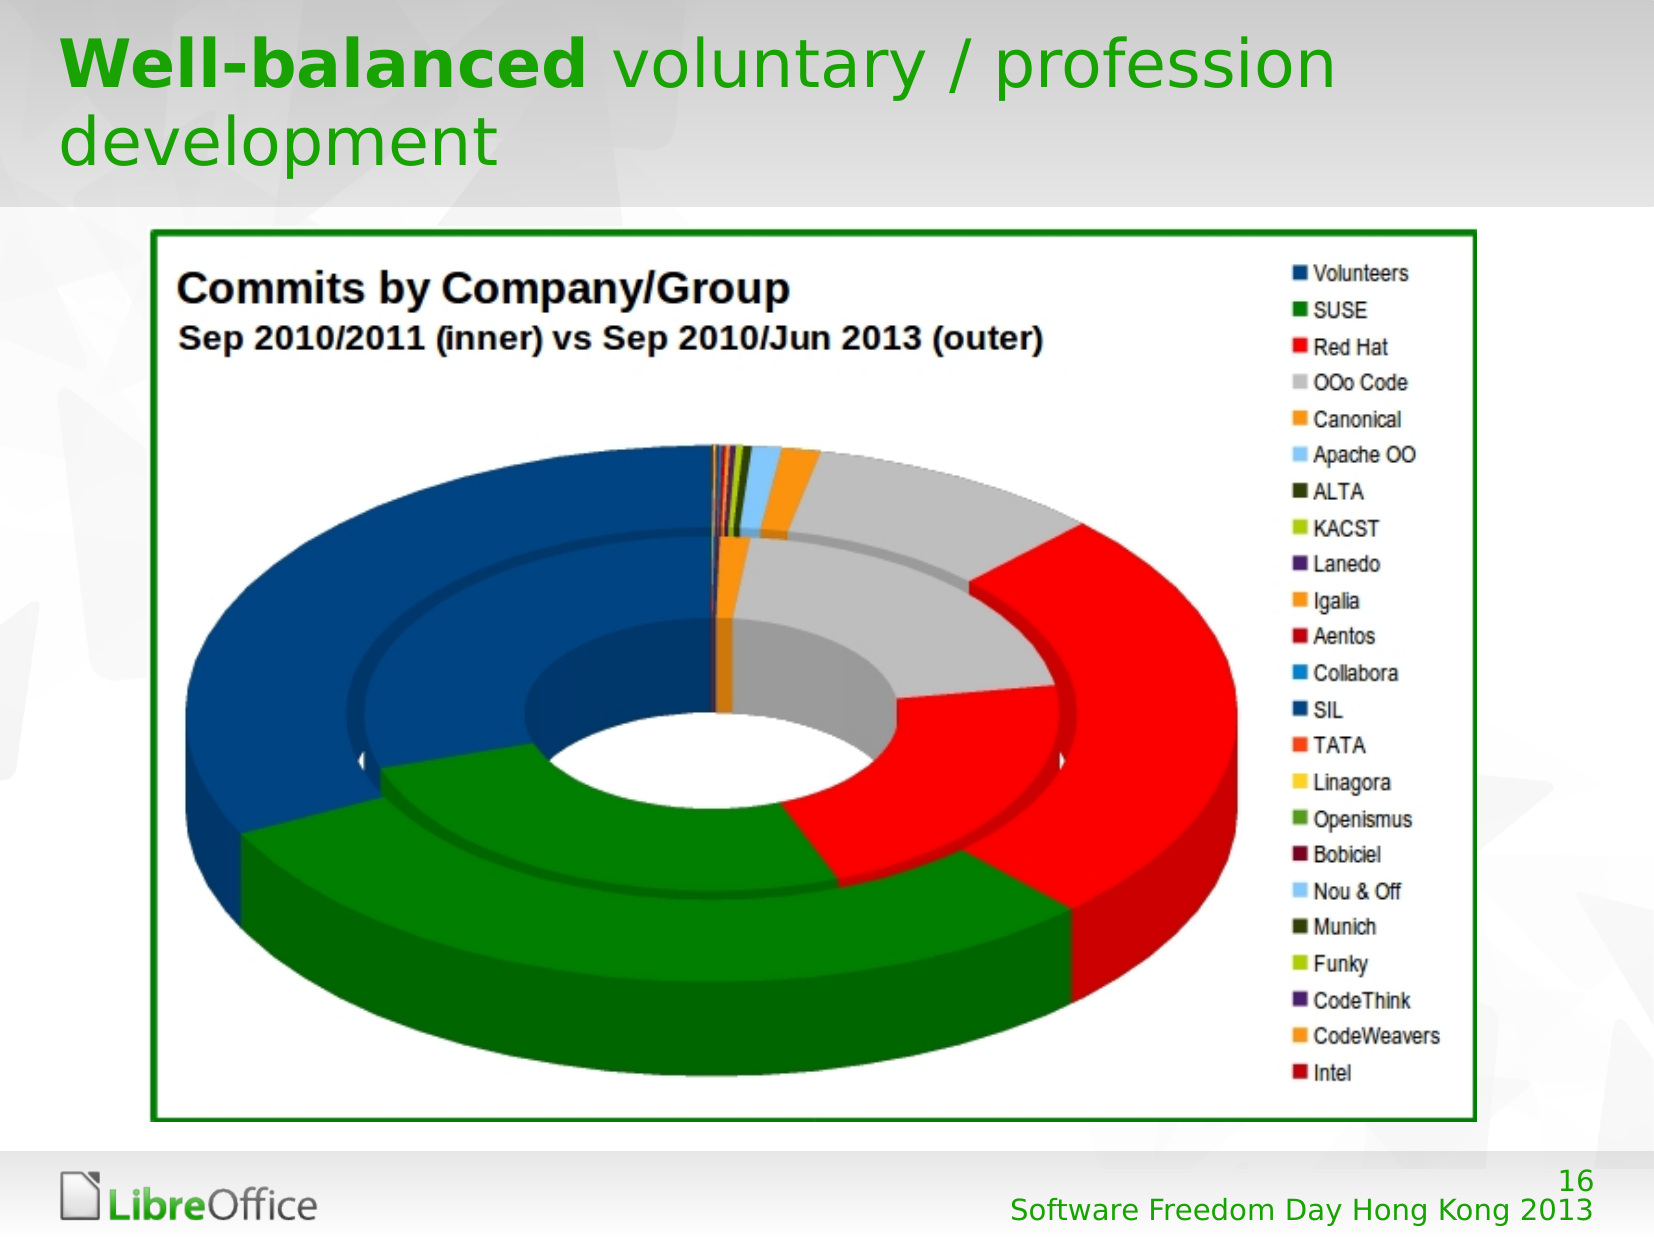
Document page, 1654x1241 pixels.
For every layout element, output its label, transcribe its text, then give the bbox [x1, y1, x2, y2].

picture [0, 0, 1654, 1169]
title Well-balanced voluntary / profession development [59, 25, 1595, 182]
picture [41, 1152, 337, 1240]
